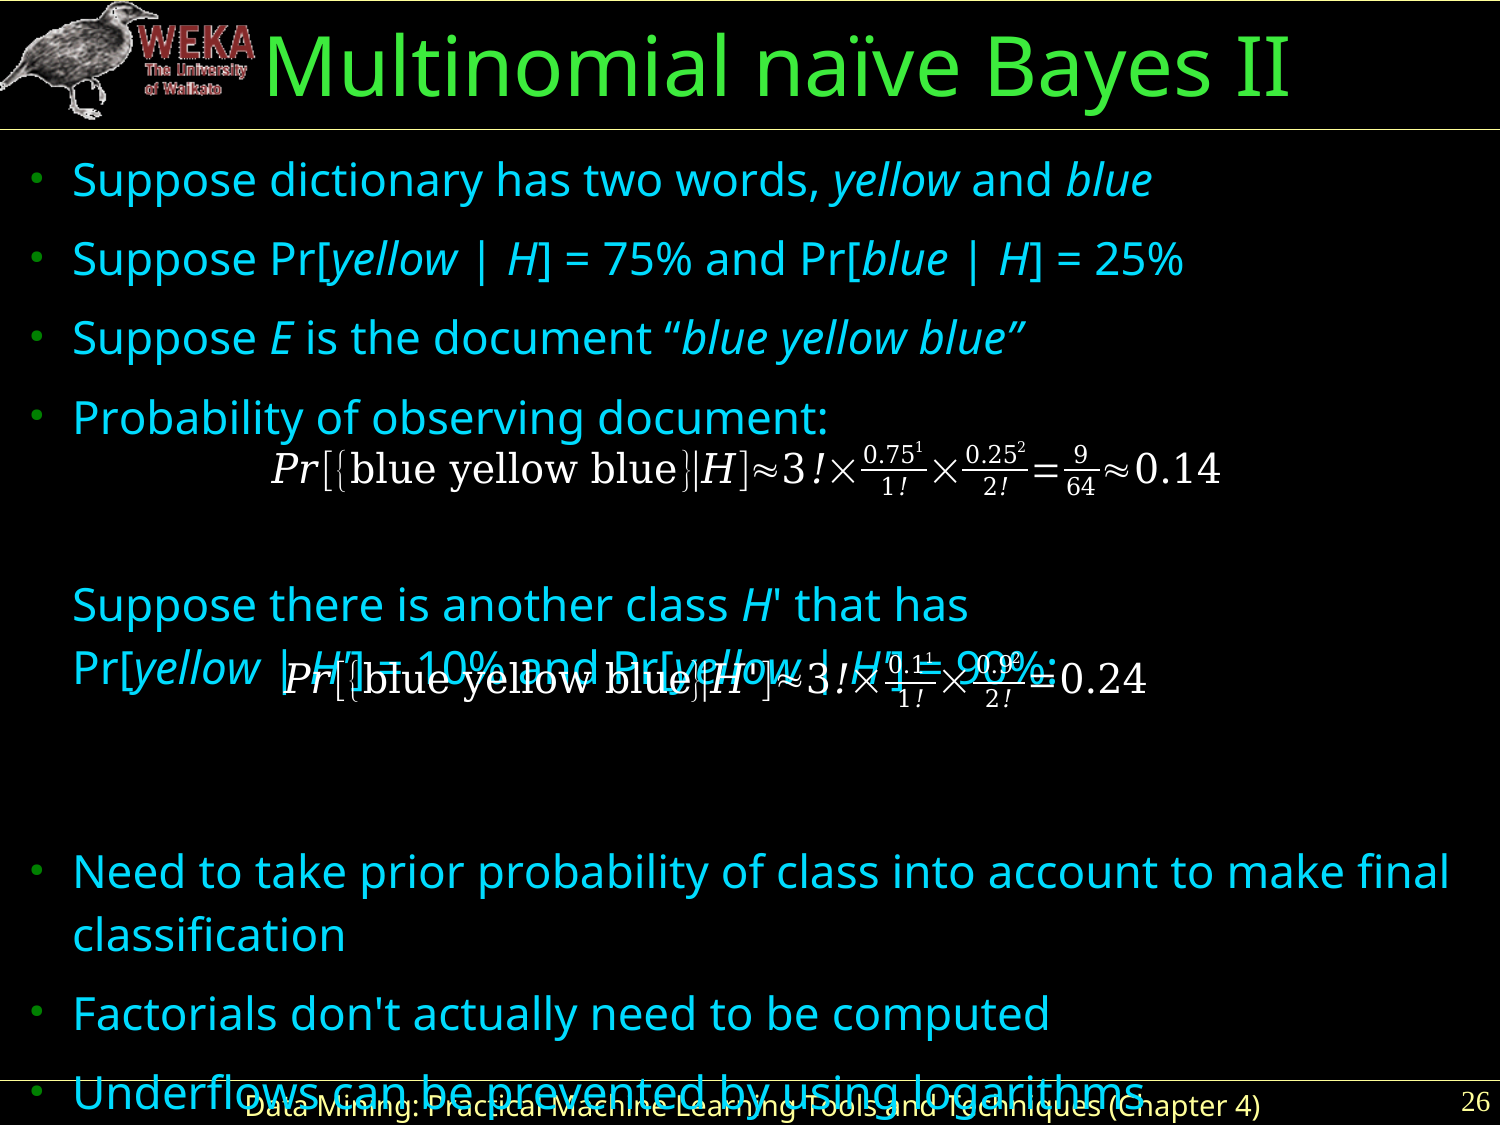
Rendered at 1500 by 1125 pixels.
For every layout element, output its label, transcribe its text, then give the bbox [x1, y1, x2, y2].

picture [0, 1, 266, 129]
title Multinomial naïve Bayes II [353, 0, 1429, 147]
chart [277, 649, 1152, 713]
list Suppose dictionary has two words, yellow and blue Suppose Pr[yellow | H] = 75% and Pr[blue | H] = 25% Suppose E is the document “blue yellow blue” Probability of observing document: Suppose there is another class H' that has Pr[yellow | H'] = 10% and Pr[yellow | H'] = 90%: Need to take prior probability of class into account to make final classification Factorials don't actually need to be computed Underflows can be prevented by using logarithms [29, 147, 1477, 1064]
chart [265, 438, 1228, 502]
